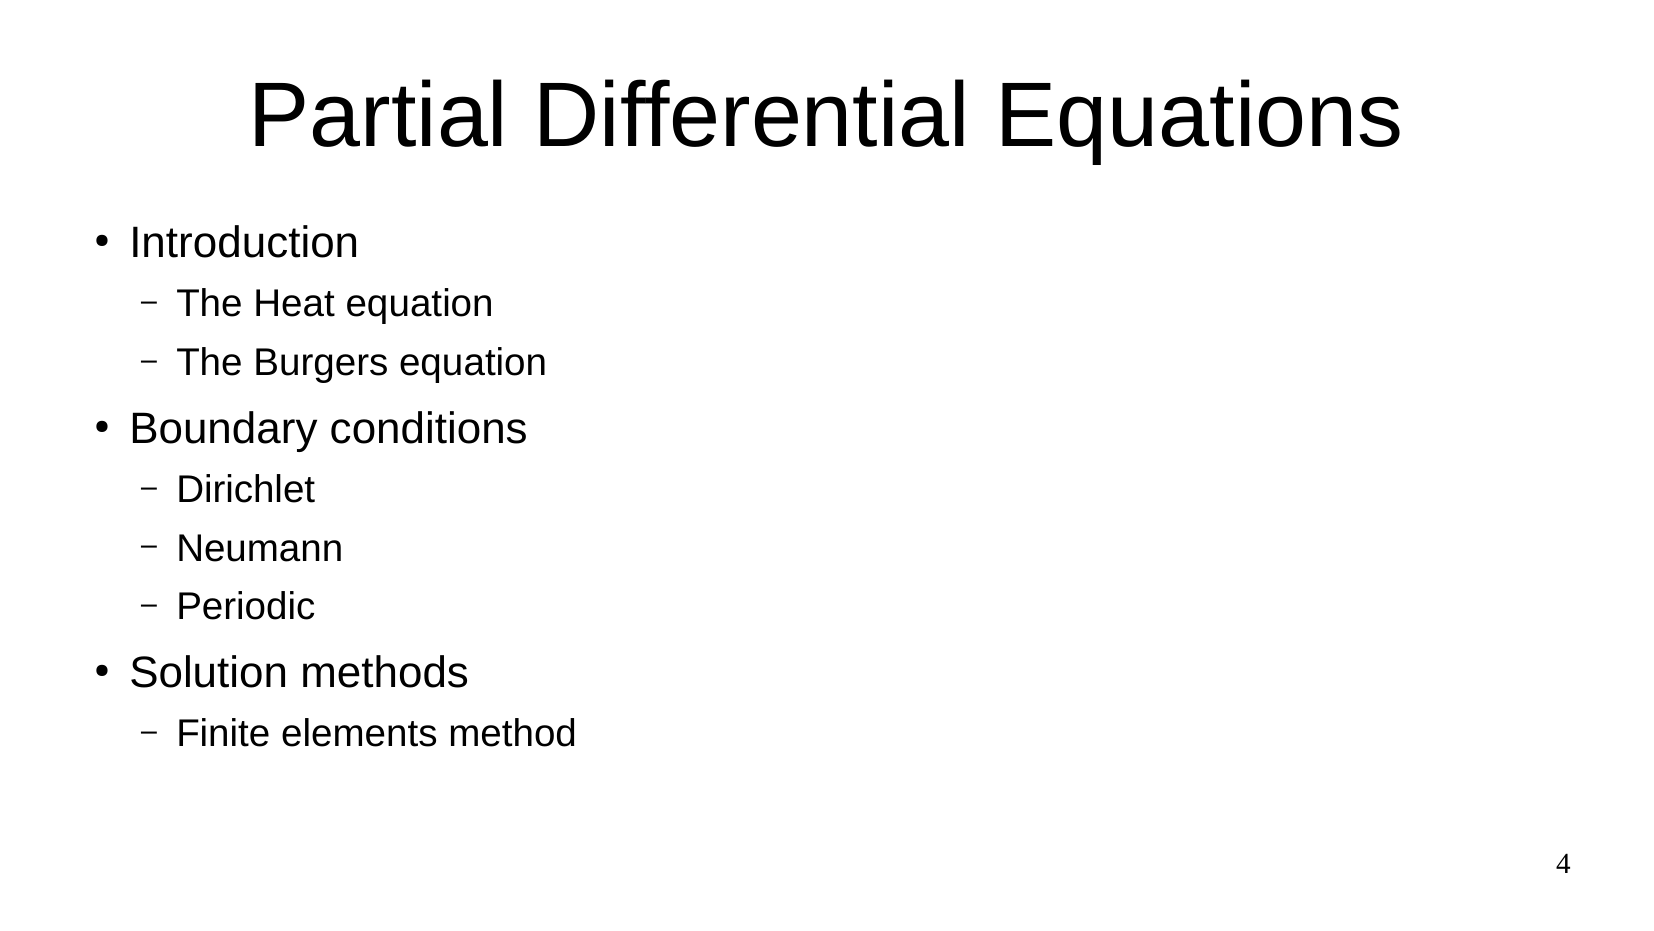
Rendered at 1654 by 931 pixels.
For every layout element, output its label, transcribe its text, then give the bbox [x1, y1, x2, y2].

title Partial Differential Equations [82, 37, 1571, 193]
list Introduction The Heat equation The Burgers equation Boundary conditions Dirichlet Neumann Periodic Solution methods Finite elements method [82, 217, 1571, 758]
